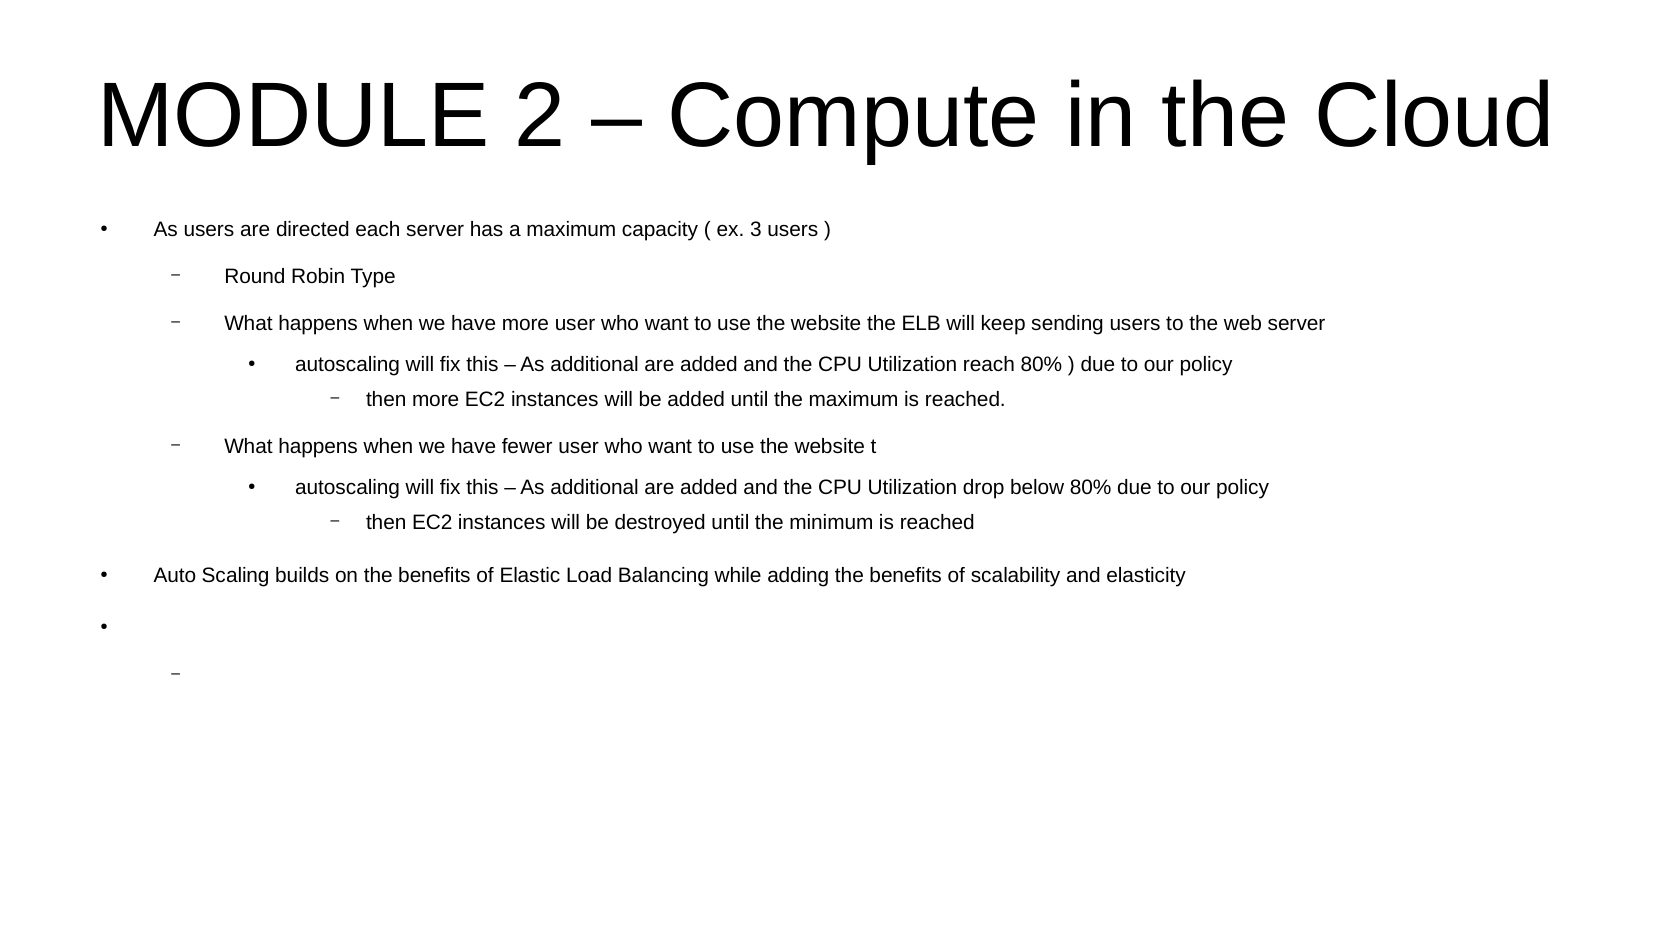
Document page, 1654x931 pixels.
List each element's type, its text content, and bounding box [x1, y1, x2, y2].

title MODULE 2 – Compute in the Cloud [82, 12, 1571, 217]
list As users are directed each server has a maximum capacity ( ex. 3 users ) Round Robin Type What happens when we have more user who want to use the website the ELB will keep sending users to the web server autoscaling will fix this – As additional are added and the CPU Utilization reach 80% ) due to our policy then more EC2 instances will be added until the maximum is reached. What happens when we have fewer user who want to use the website t autoscaling will fix this – As additional are added and the CPU Utilization drop below 80% due to our policy then EC2 instances will be destroyed until the minimum is reached Auto Scaling builds on the benefits of Elastic Load Balancing while adding the benefits of scalability and elasticity [82, 217, 1636, 901]
